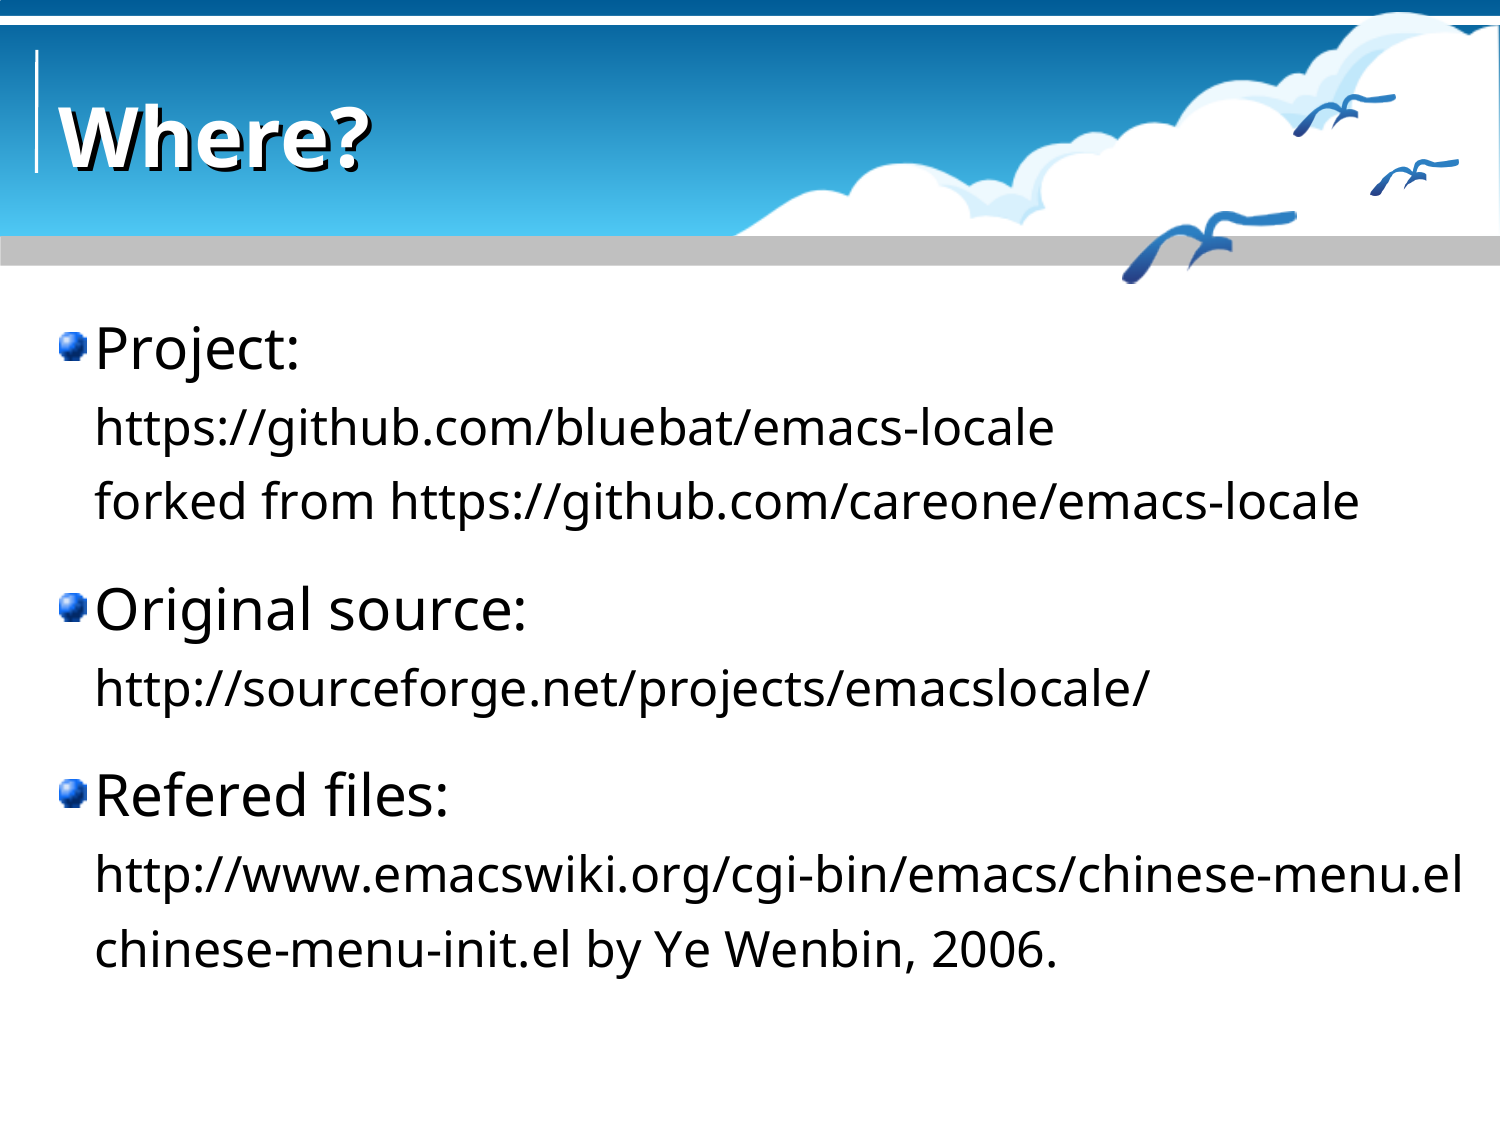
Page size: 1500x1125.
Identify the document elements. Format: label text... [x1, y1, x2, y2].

list Project: https://github.com/bluebat/emacs-locale forked from https://github.com/careone/emacs-locale Original source: http://sourceforge.net/projects/emacslocale/ Refered files: http://www.emacswiki.org/cgi-bin/emacs/chinese-menu.el chinese-menu-init.el by Ye Wenbin, 2006. [59, 307, 1465, 1111]
title Where? [59, 86, 1465, 186]
picture [730, 12, 1500, 284]
